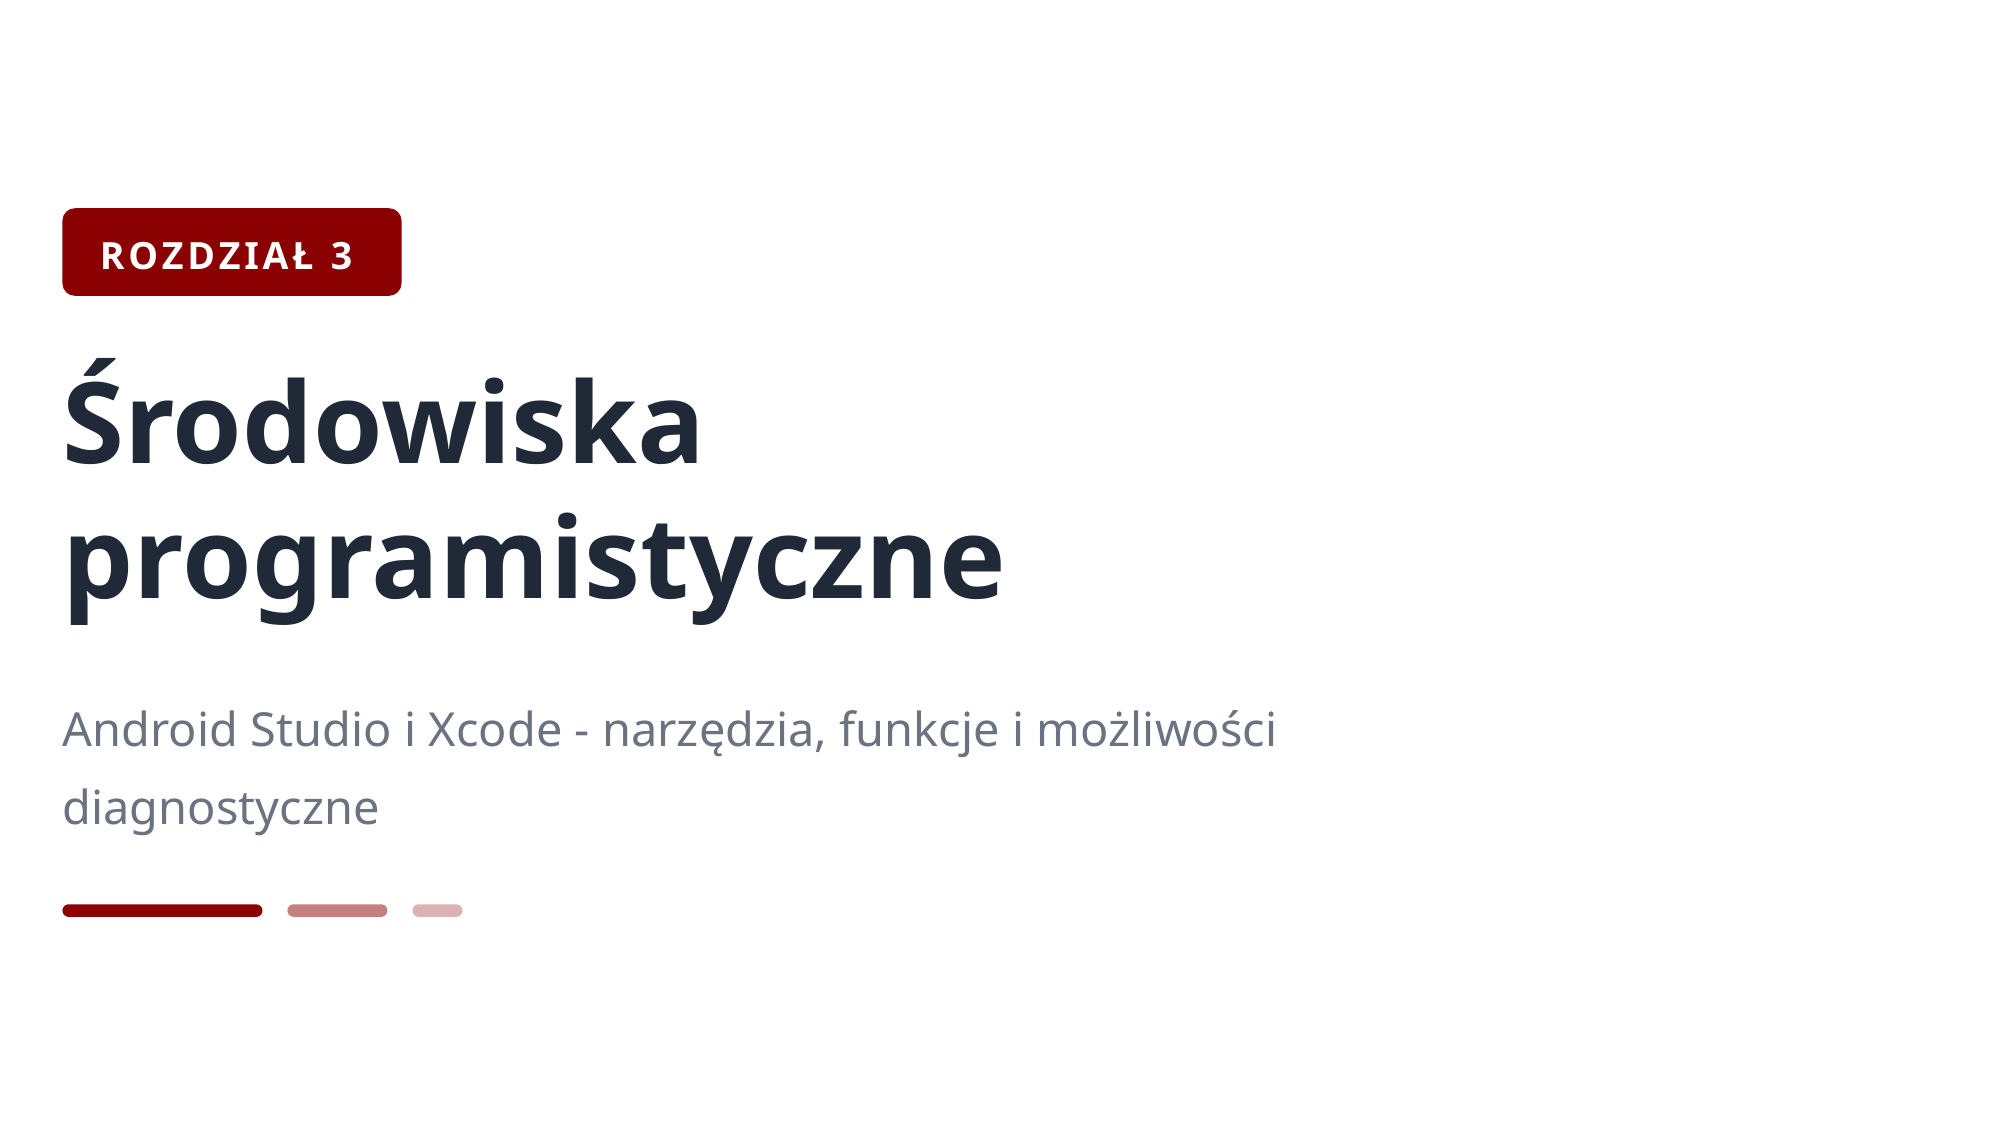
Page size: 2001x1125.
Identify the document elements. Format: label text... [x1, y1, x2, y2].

text_box Środowiska programistyczne [62, 346, 1994, 627]
text_box Android Studio i Xcode - narzędzia, funkcje i możliwości diagnostyczne [62, 677, 1286, 830]
text_box [62, 904, 263, 917]
text_box [62, 208, 402, 296]
text_box ROZDZIAŁ 3 [100, 227, 383, 277]
text_box [412, 904, 463, 917]
text_box [287, 904, 388, 917]
